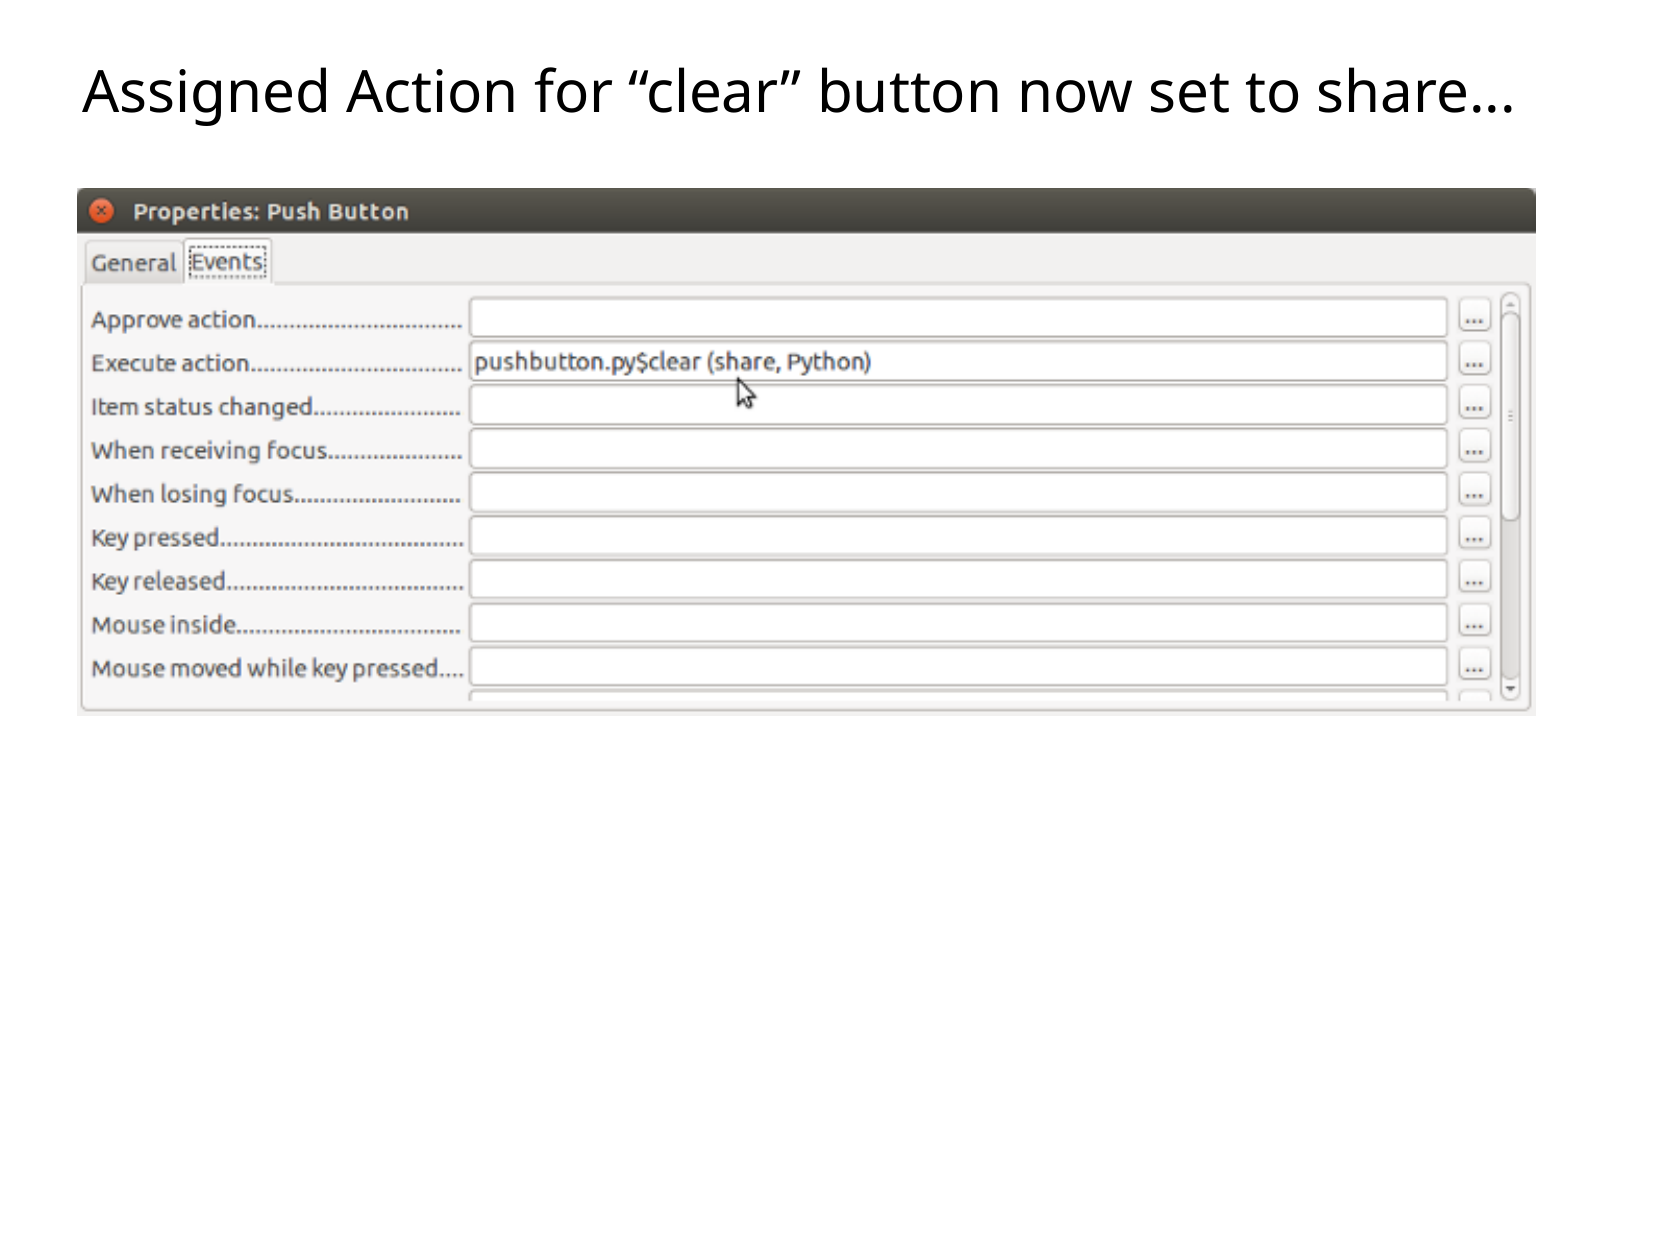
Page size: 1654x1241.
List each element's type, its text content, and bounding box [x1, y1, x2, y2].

title Assigned Action for “clear” button now set to share... [82, 49, 1571, 130]
picture [77, 188, 1536, 716]
